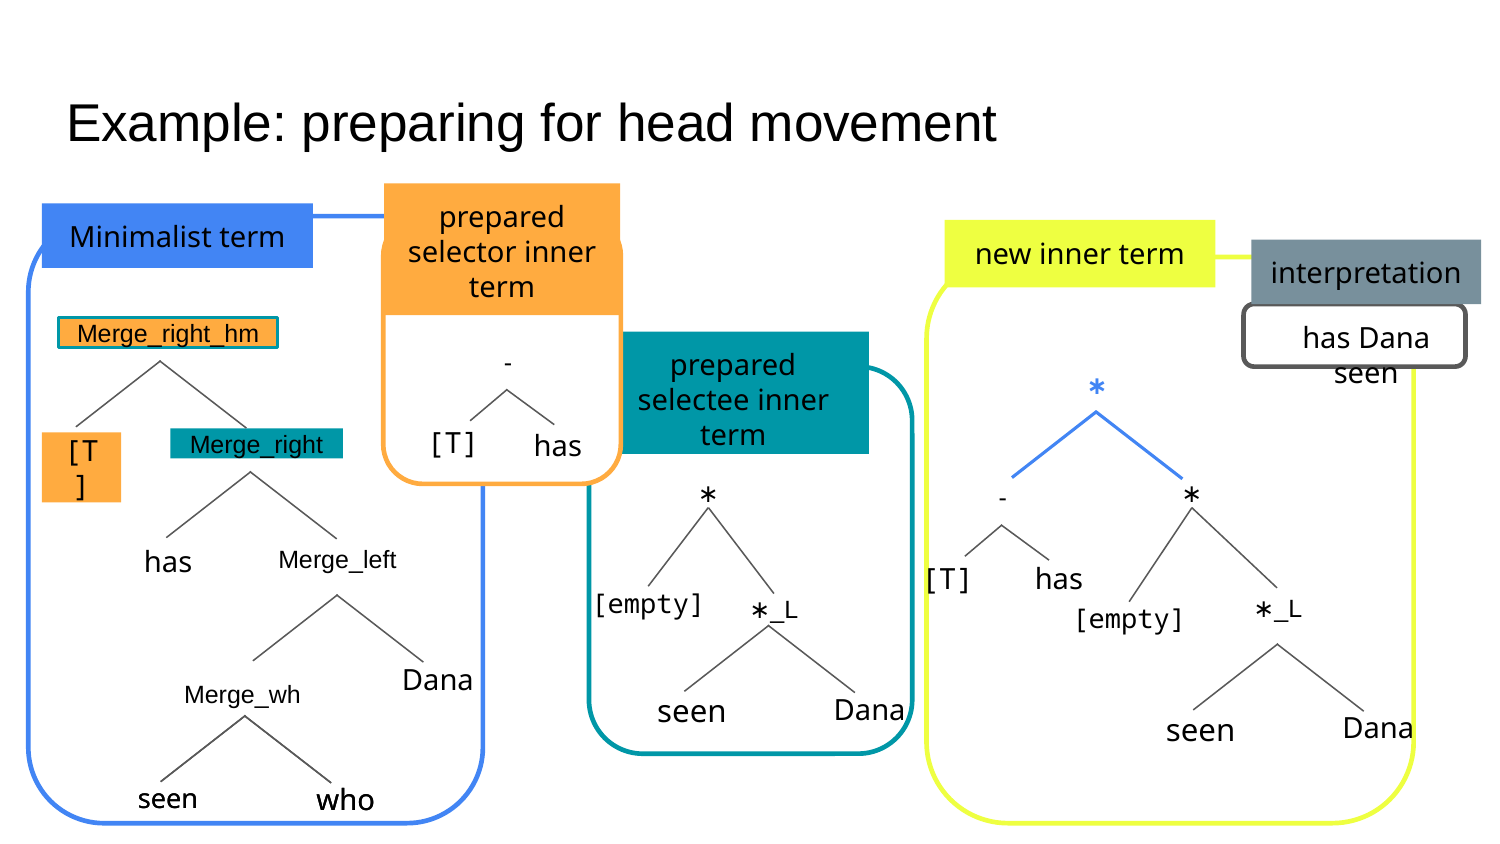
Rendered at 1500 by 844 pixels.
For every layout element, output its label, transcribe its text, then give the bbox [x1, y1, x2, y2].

text_box has [487, 427, 629, 463]
text_box [T] [404, 424, 502, 460]
text_box Merge_left [256, 543, 419, 574]
text_box ∗ [1110, 477, 1273, 508]
text_box Dana [1321, 709, 1436, 745]
text_box Merge_right_hm [58, 317, 278, 348]
text_box [1243, 304, 1466, 367]
text_box [empty] [574, 586, 723, 619]
text_box [T] [41, 432, 122, 503]
text_box prepared selector inner term [384, 183, 621, 316]
text_box - [921, 481, 1084, 512]
text_box has [988, 560, 1130, 596]
text_box who [288, 781, 403, 817]
text_box Dana [812, 691, 927, 727]
text_box has [97, 543, 239, 579]
text_box new inner term [944, 219, 1216, 288]
text_box seen [1130, 709, 1272, 748]
text_box has Dana seen [1251, 304, 1482, 358]
text_box [383, 248, 621, 484]
text_box [empty] [1055, 601, 1203, 635]
text_box Merge_wh [156, 678, 329, 709]
text_box Dana [380, 660, 496, 696]
title Example: preparing for head movement [51, 72, 1449, 167]
text_box - [426, 346, 589, 377]
text_box seen [621, 691, 763, 729]
text_box [T] [899, 560, 988, 596]
text_box ∗_L [692, 593, 855, 624]
text_box Merge_right [170, 428, 343, 459]
text_box seen [97, 781, 239, 815]
text_box ∗_L [1196, 592, 1359, 623]
text_box interpretation [1251, 239, 1482, 304]
text_box prepared selectee inner term [621, 331, 869, 454]
text_box ∗ [627, 477, 790, 508]
text_box ∗ [1016, 369, 1179, 400]
text_box Minimalist term [41, 203, 313, 268]
